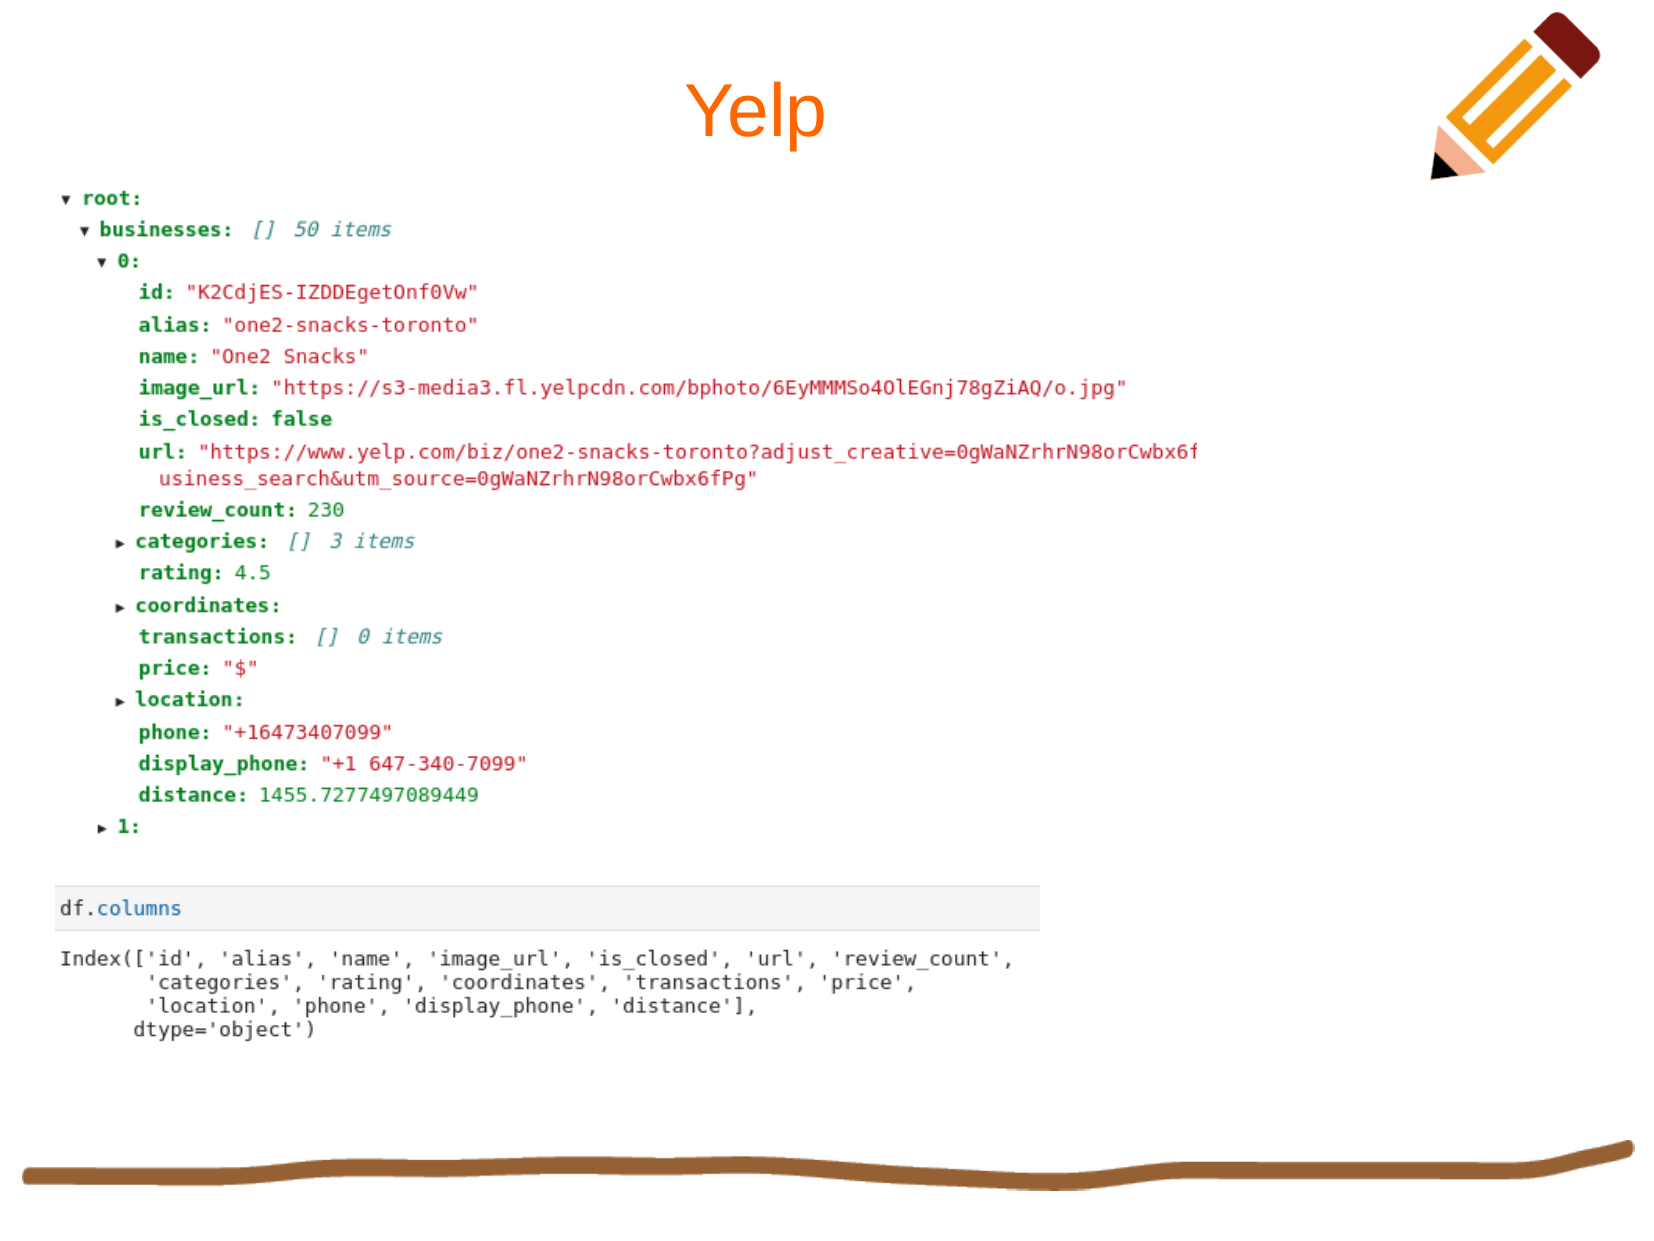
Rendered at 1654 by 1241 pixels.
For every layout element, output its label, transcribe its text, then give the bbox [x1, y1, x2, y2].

picture [1430, 12, 1601, 181]
picture [22, 1140, 1635, 1191]
picture [55, 873, 1040, 1046]
picture [59, 188, 1197, 838]
title Yelp [82, 49, 1430, 172]
